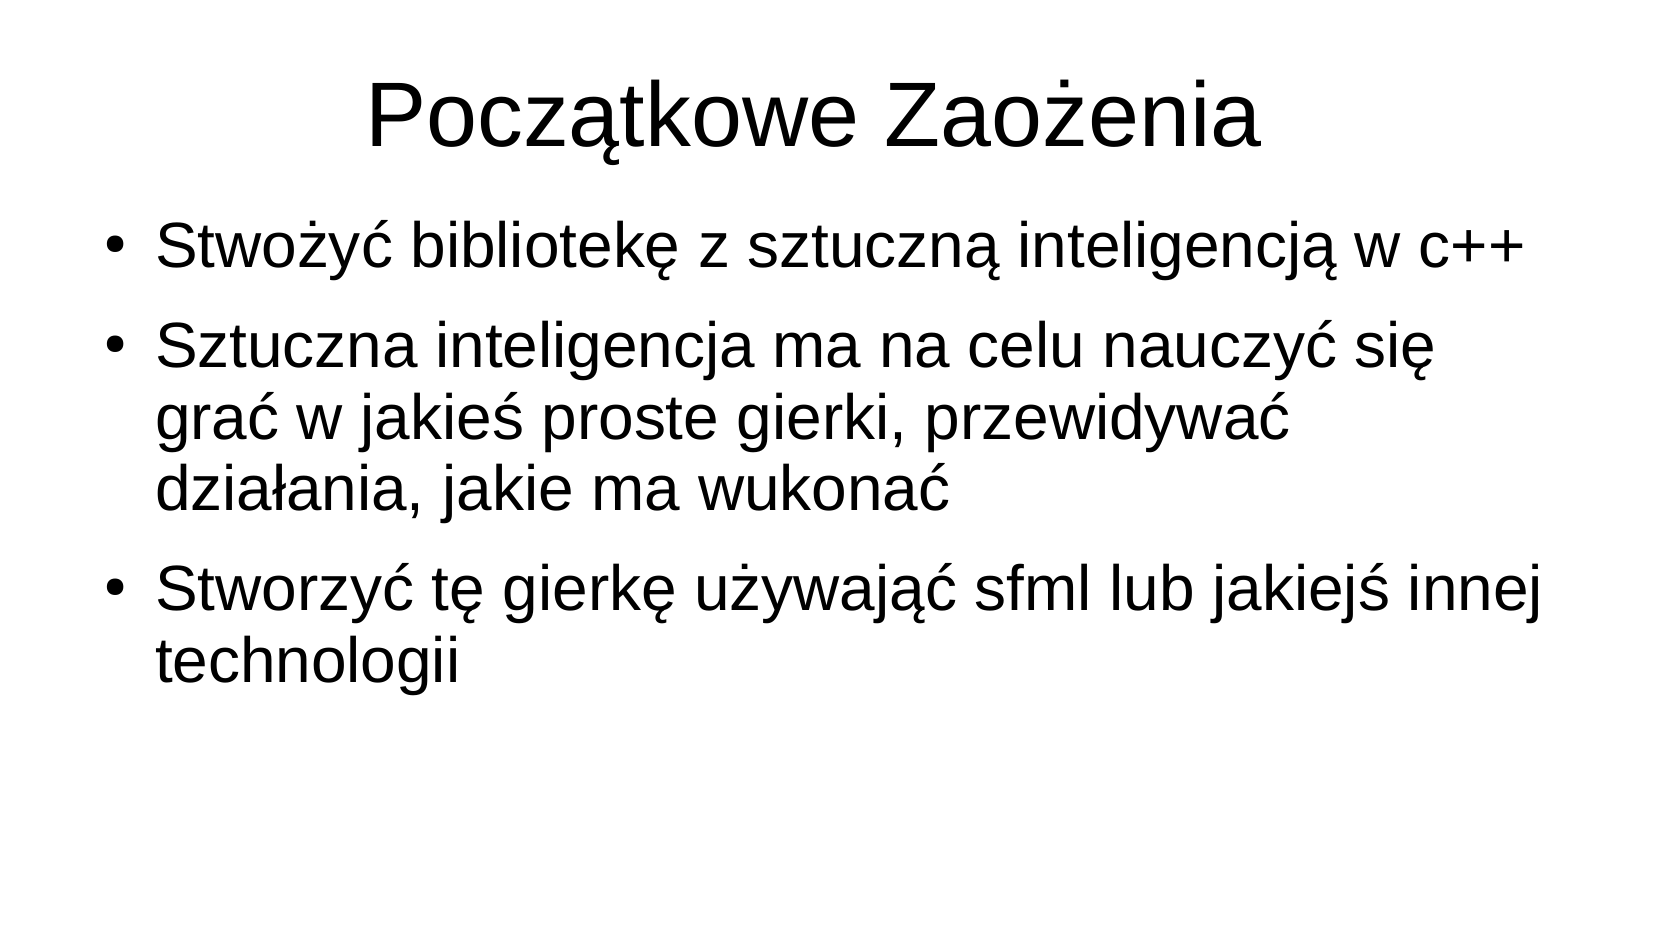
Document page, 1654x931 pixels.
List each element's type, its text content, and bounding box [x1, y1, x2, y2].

list Stwożyć bibliotekę z sztuczną inteligencją w c++ Sztuczna inteligencja ma na celu nauczyć się grać w jakieś proste gierki, przewidywać działania, jakie ma wukonać Stworzyć tę gierkę używająć sfml lub jakiejś innej technologii [86, 210, 1576, 750]
title Początkowe Zaożenia [82, 37, 1571, 193]
